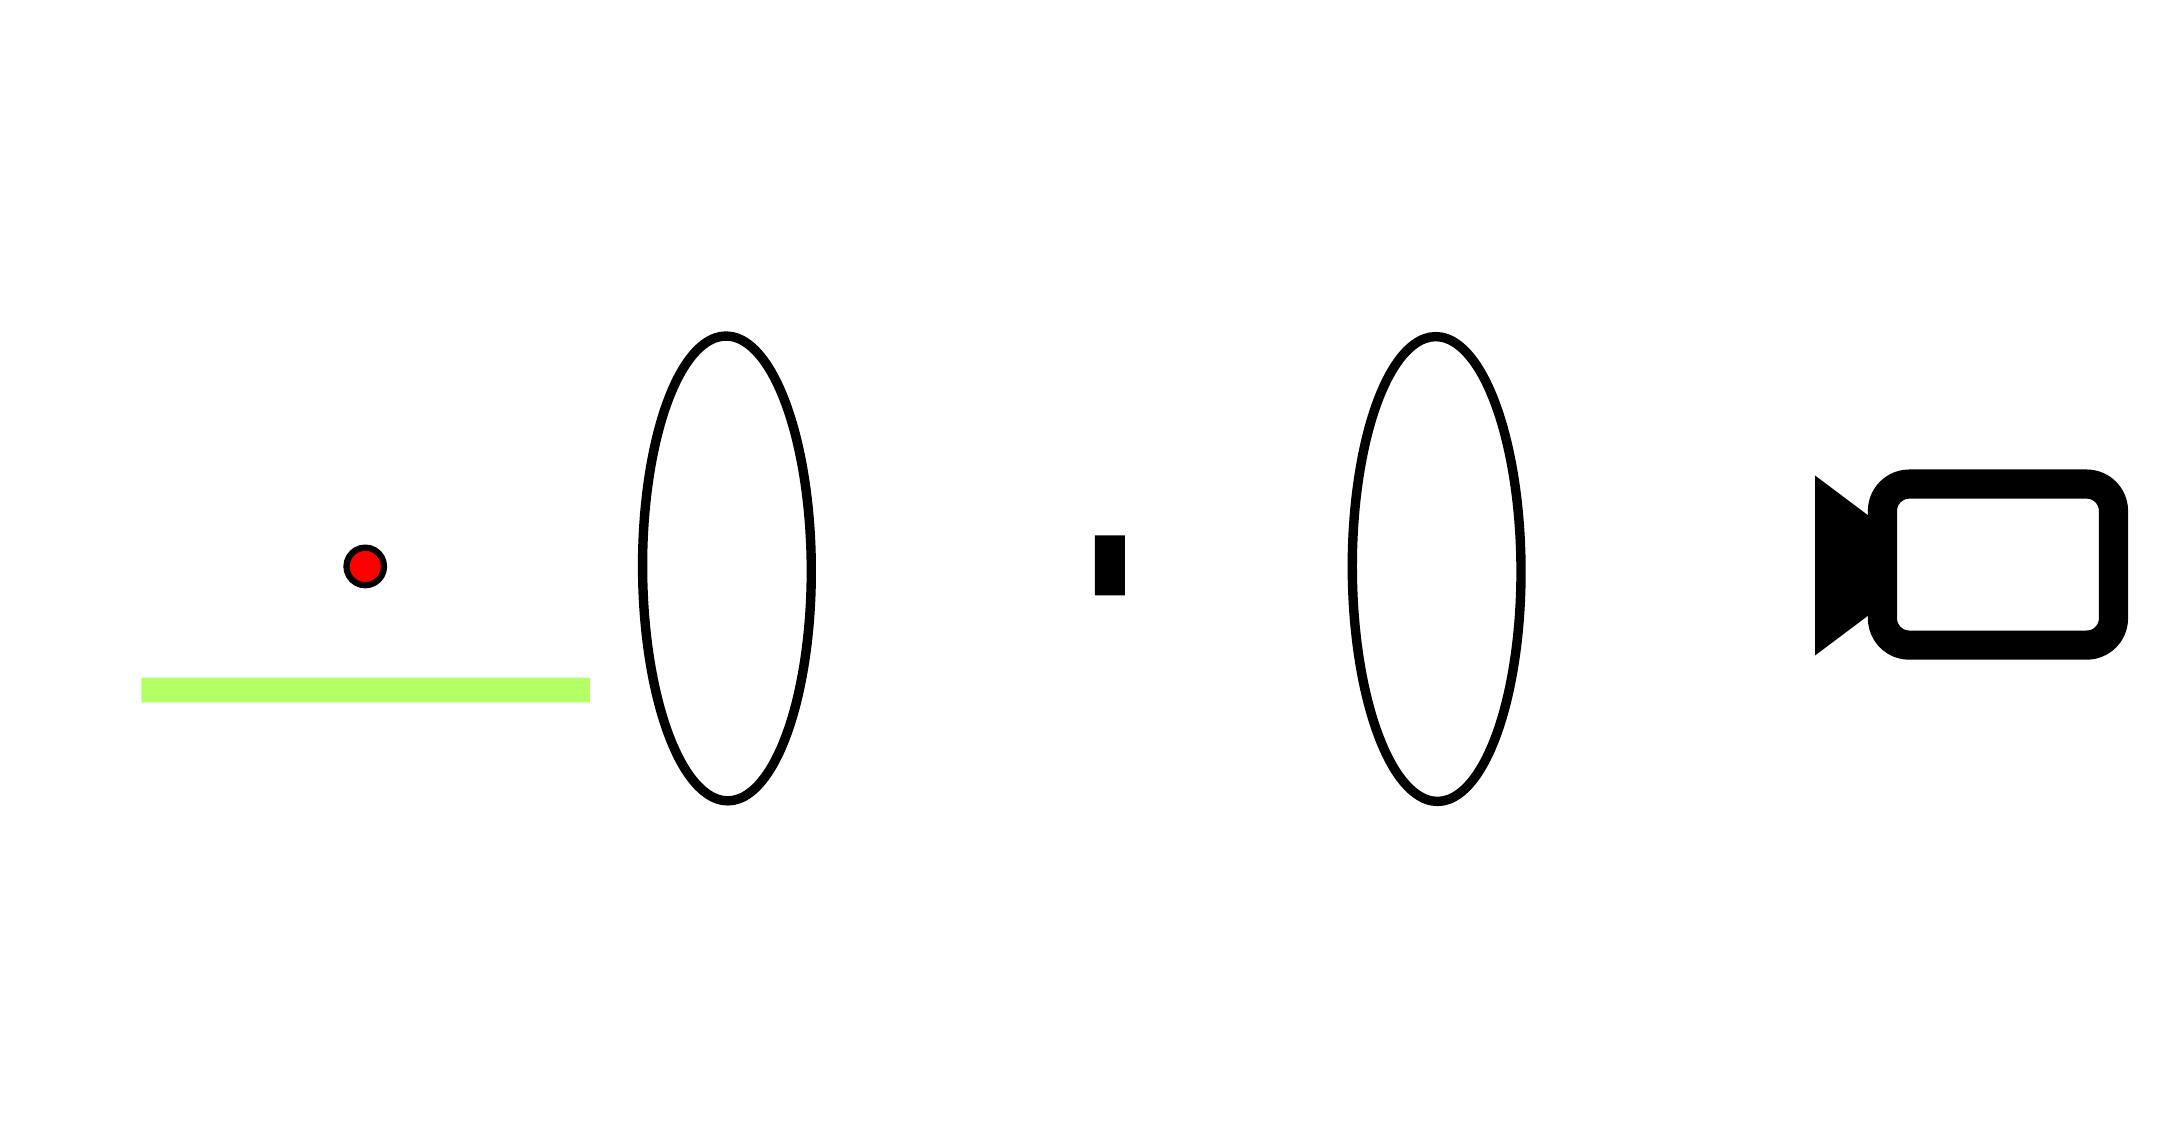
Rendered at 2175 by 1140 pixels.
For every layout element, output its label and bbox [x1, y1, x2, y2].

text_box [1882, 484, 2114, 646]
text_box [642, 336, 812, 801]
text_box [346, 547, 385, 586]
text_box [1352, 336, 1522, 802]
text_box [1815, 475, 1876, 656]
text_box [1094, 535, 1125, 596]
